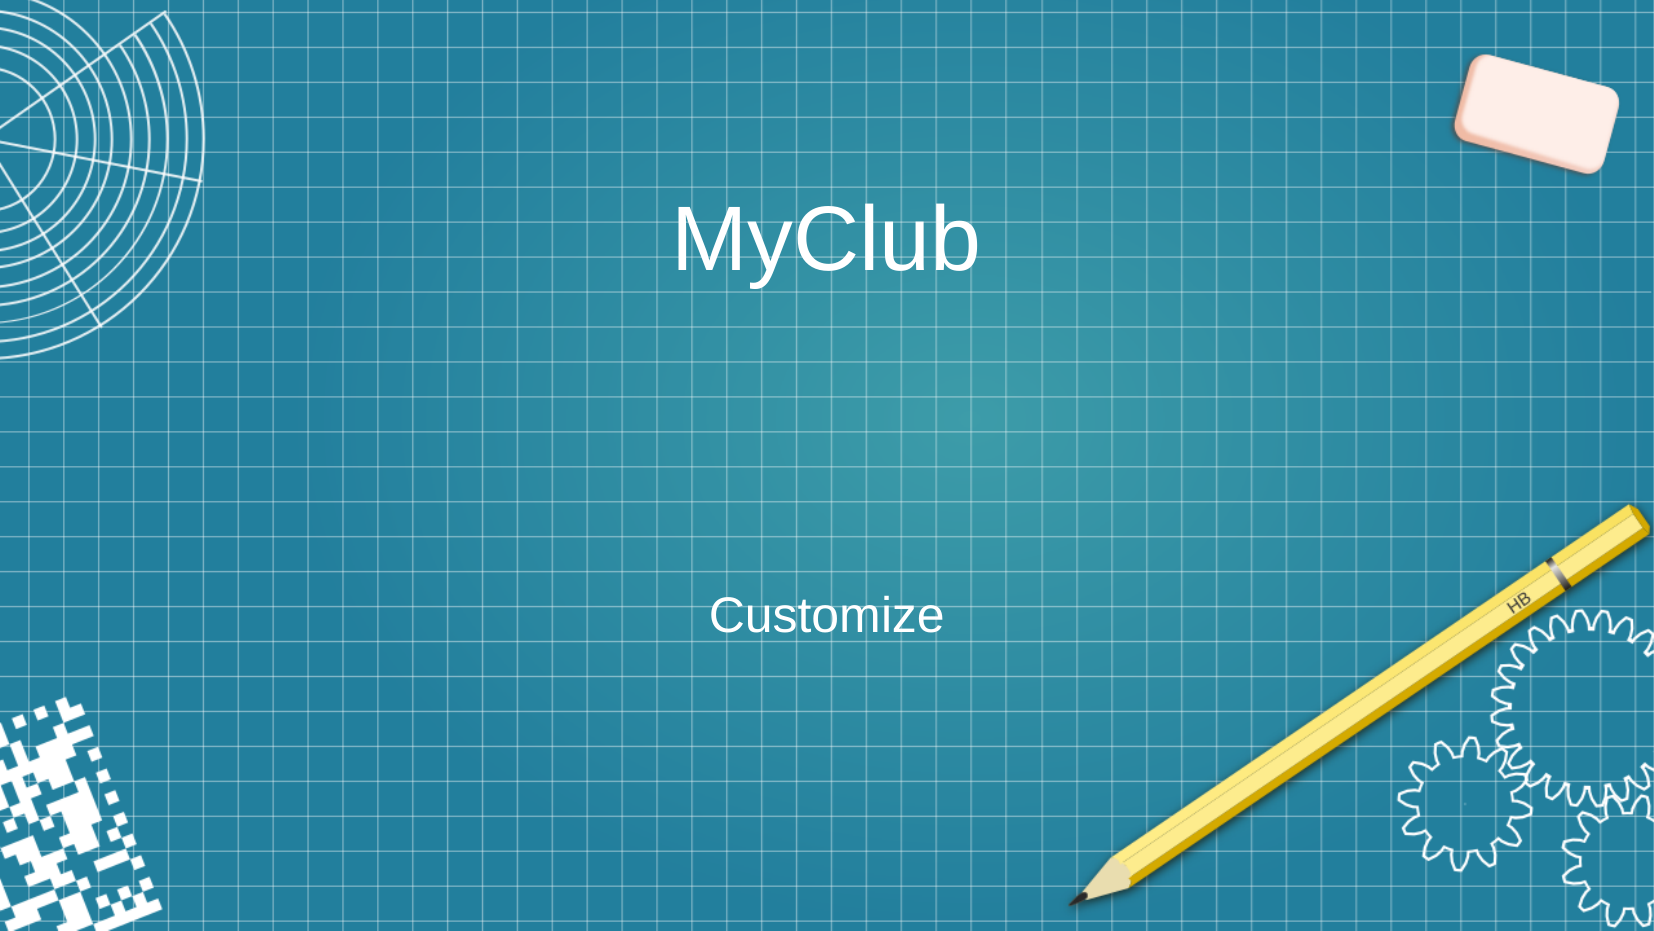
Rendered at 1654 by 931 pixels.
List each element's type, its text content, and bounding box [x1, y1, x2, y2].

title MyClub [82, 132, 1571, 346]
picture [0, 0, 1654, 931]
subtitle Customize [82, 389, 1571, 842]
